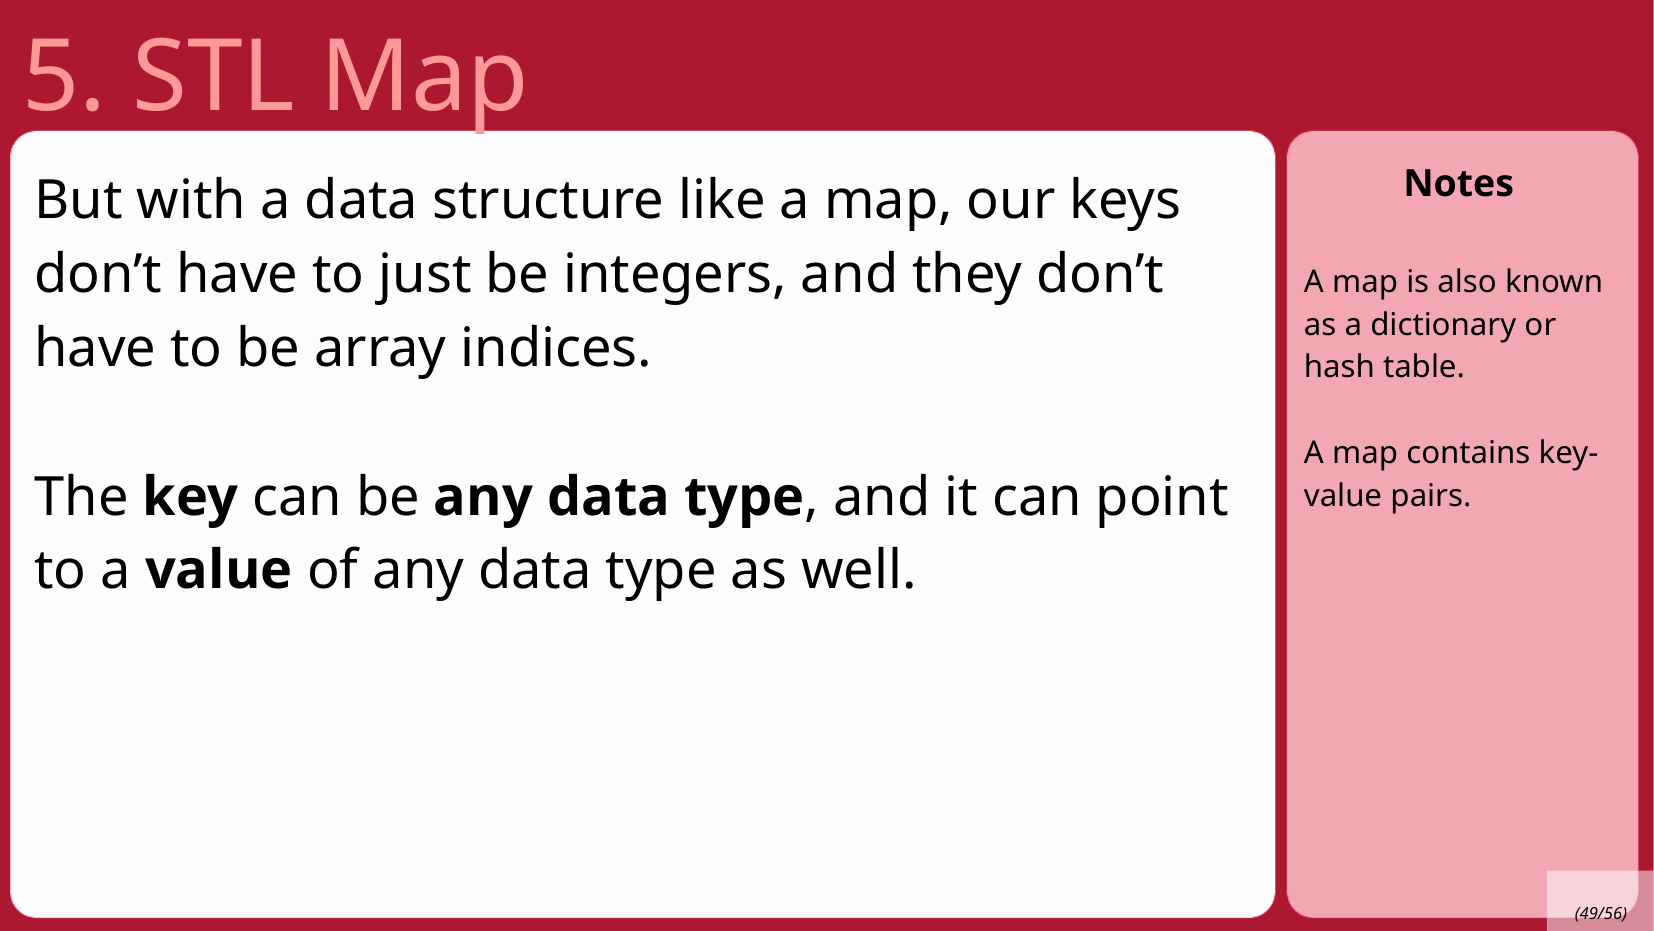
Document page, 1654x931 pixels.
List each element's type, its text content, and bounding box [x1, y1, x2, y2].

text_box Notes A map is also known as a dictionary or hash table. A map contains key-value pairs. [1289, 149, 1629, 460]
picture [0, 0, 1654, 931]
text_box (<number>/56) [1546, 877, 1654, 931]
text_box But with a data structure like a map, our keys don’t have to just be integers, and they don’t have to be array indices. The key can be any data type, and it can point to a value of any data type as well. [34, 160, 1248, 526]
title 5. STL Map [22, 7, 1511, 136]
